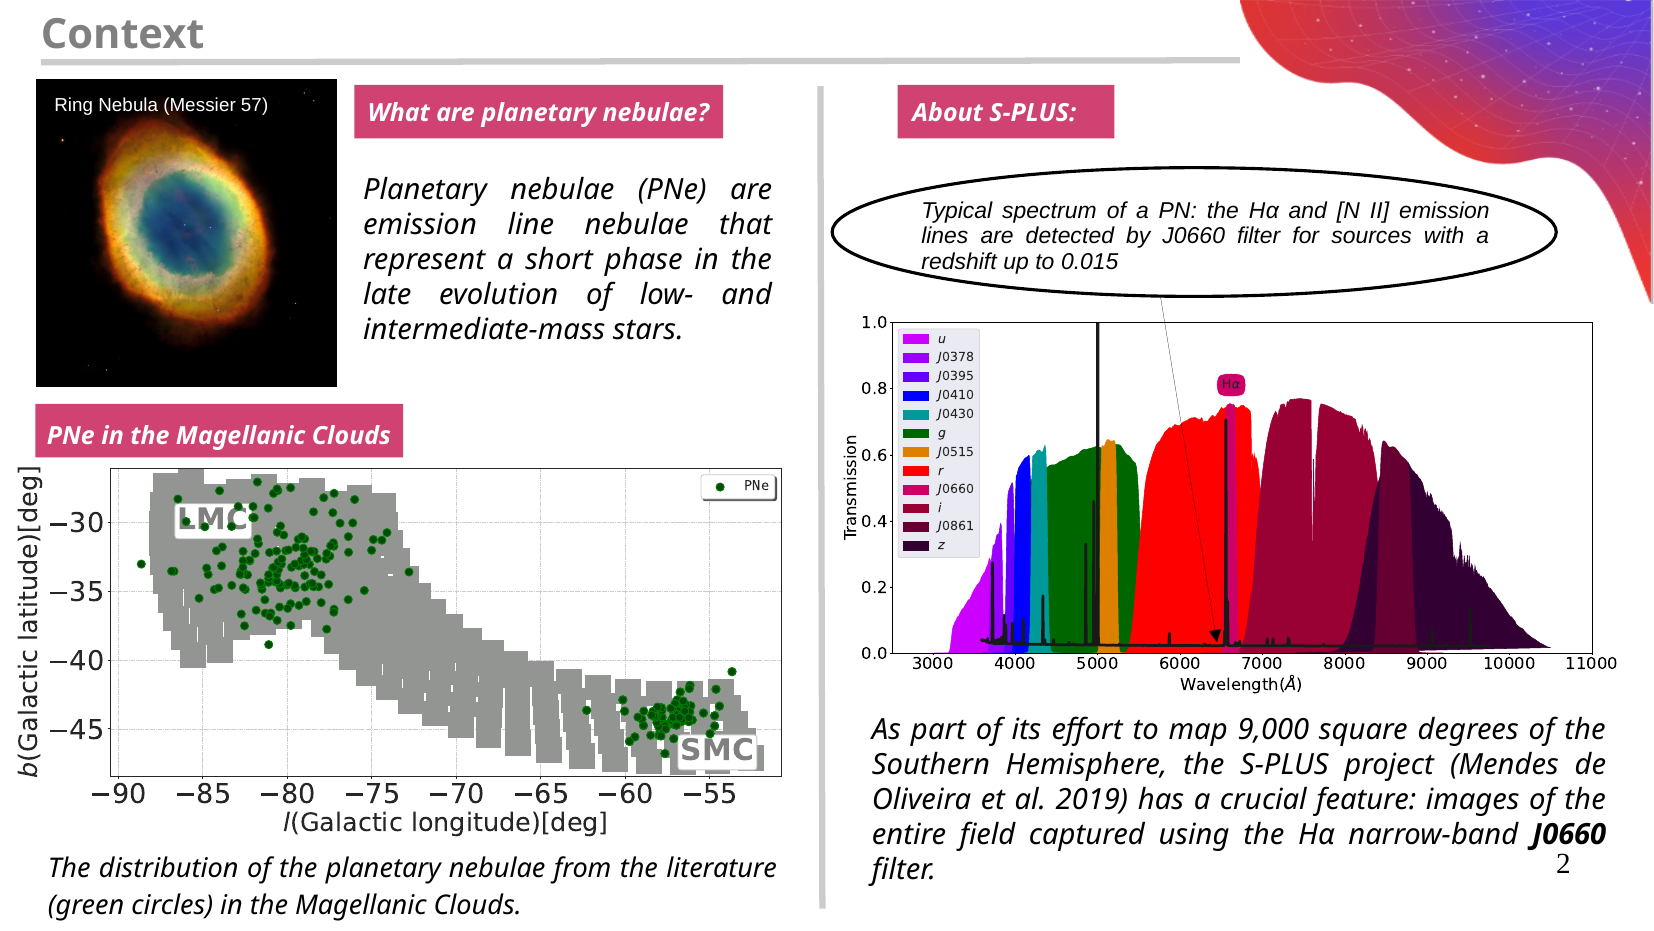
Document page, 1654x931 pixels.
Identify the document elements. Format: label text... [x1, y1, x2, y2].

picture [5, 458, 792, 851]
text_box PNe in the Magellanic Clouds [35, 403, 404, 458]
text_box Ring Nebula (Messier 57) [39, 85, 286, 177]
picture [1505, 201, 1554, 263]
picture [1240, 0, 1654, 304]
picture [1240, 170, 1455, 190]
picture [835, 309, 1626, 704]
picture [36, 79, 337, 387]
text_box About S-PLUS: [897, 84, 1115, 139]
text_box As part of its effort to map 9,000 square degrees of the Southern Hemisphere, the S-PLUS project (Mendes de Oliveira et al. 2019) has a crucial feature: images of the entire field captured using the Hα narrow-band J0660 filter. [857, 702, 1621, 892]
text_box Typical spectrum of a PN: the Hα and [N II] emission lines are detected by J0660 filter for sources with a redshift up to 0.015 [906, 190, 1505, 285]
text_box Context [26, 0, 891, 98]
picture [1240, 285, 1377, 294]
text_box What are planetary nebulae? [354, 84, 724, 139]
text_box The distribution of the planetary nebulae from the literature (green circles) in the Magellanic Clouds. [33, 841, 792, 931]
text_box Planetary nebulae (PNe) are emission line nebulae that represent a short phase in the late evolution of low- and intermediate-mass stars. [348, 162, 788, 313]
